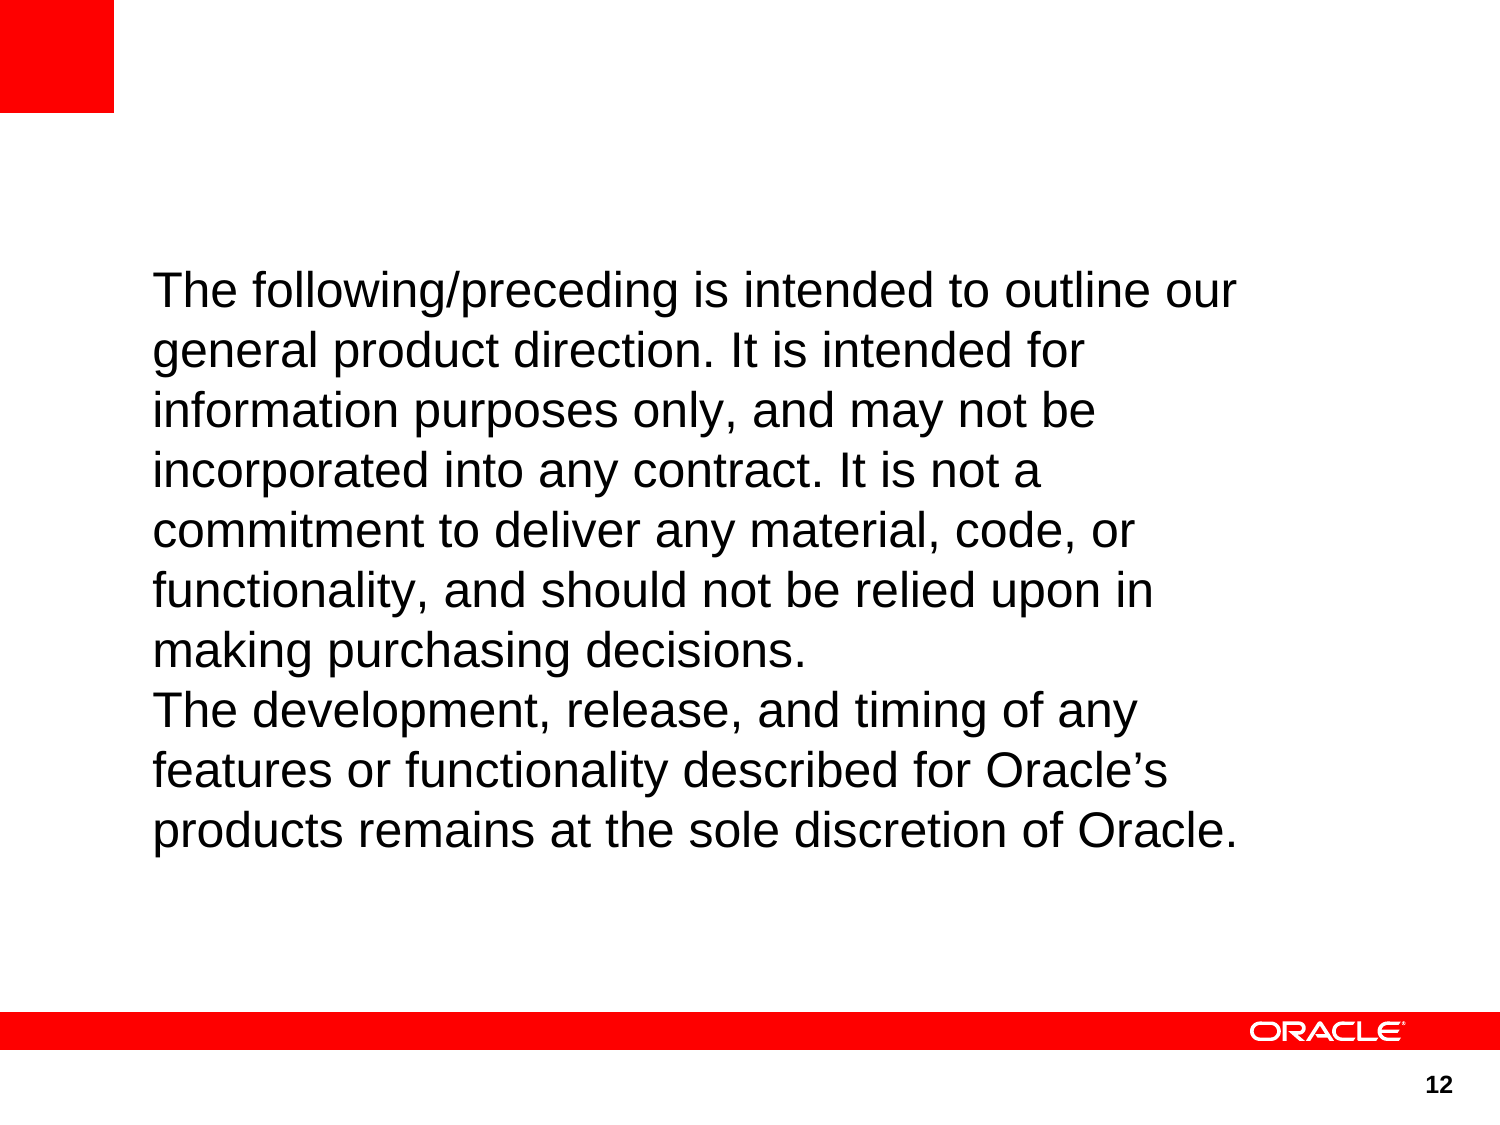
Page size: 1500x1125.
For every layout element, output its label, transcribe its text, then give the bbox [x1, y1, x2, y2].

picture [0, 0, 114, 113]
text_box The following/preceding is intended to outline our general product direction. It is intended for information purposes only, and may not be incorporated into any contract. It is not a commitment to deliver any material, code, or functionality, and should not be relied upon in making purchasing decisions. The development, release, and timing of any features or functionality described for Oracle’s products remains at the sole discretion of Oracle. [137, 249, 1338, 866]
picture [0, 1012, 1500, 1050]
